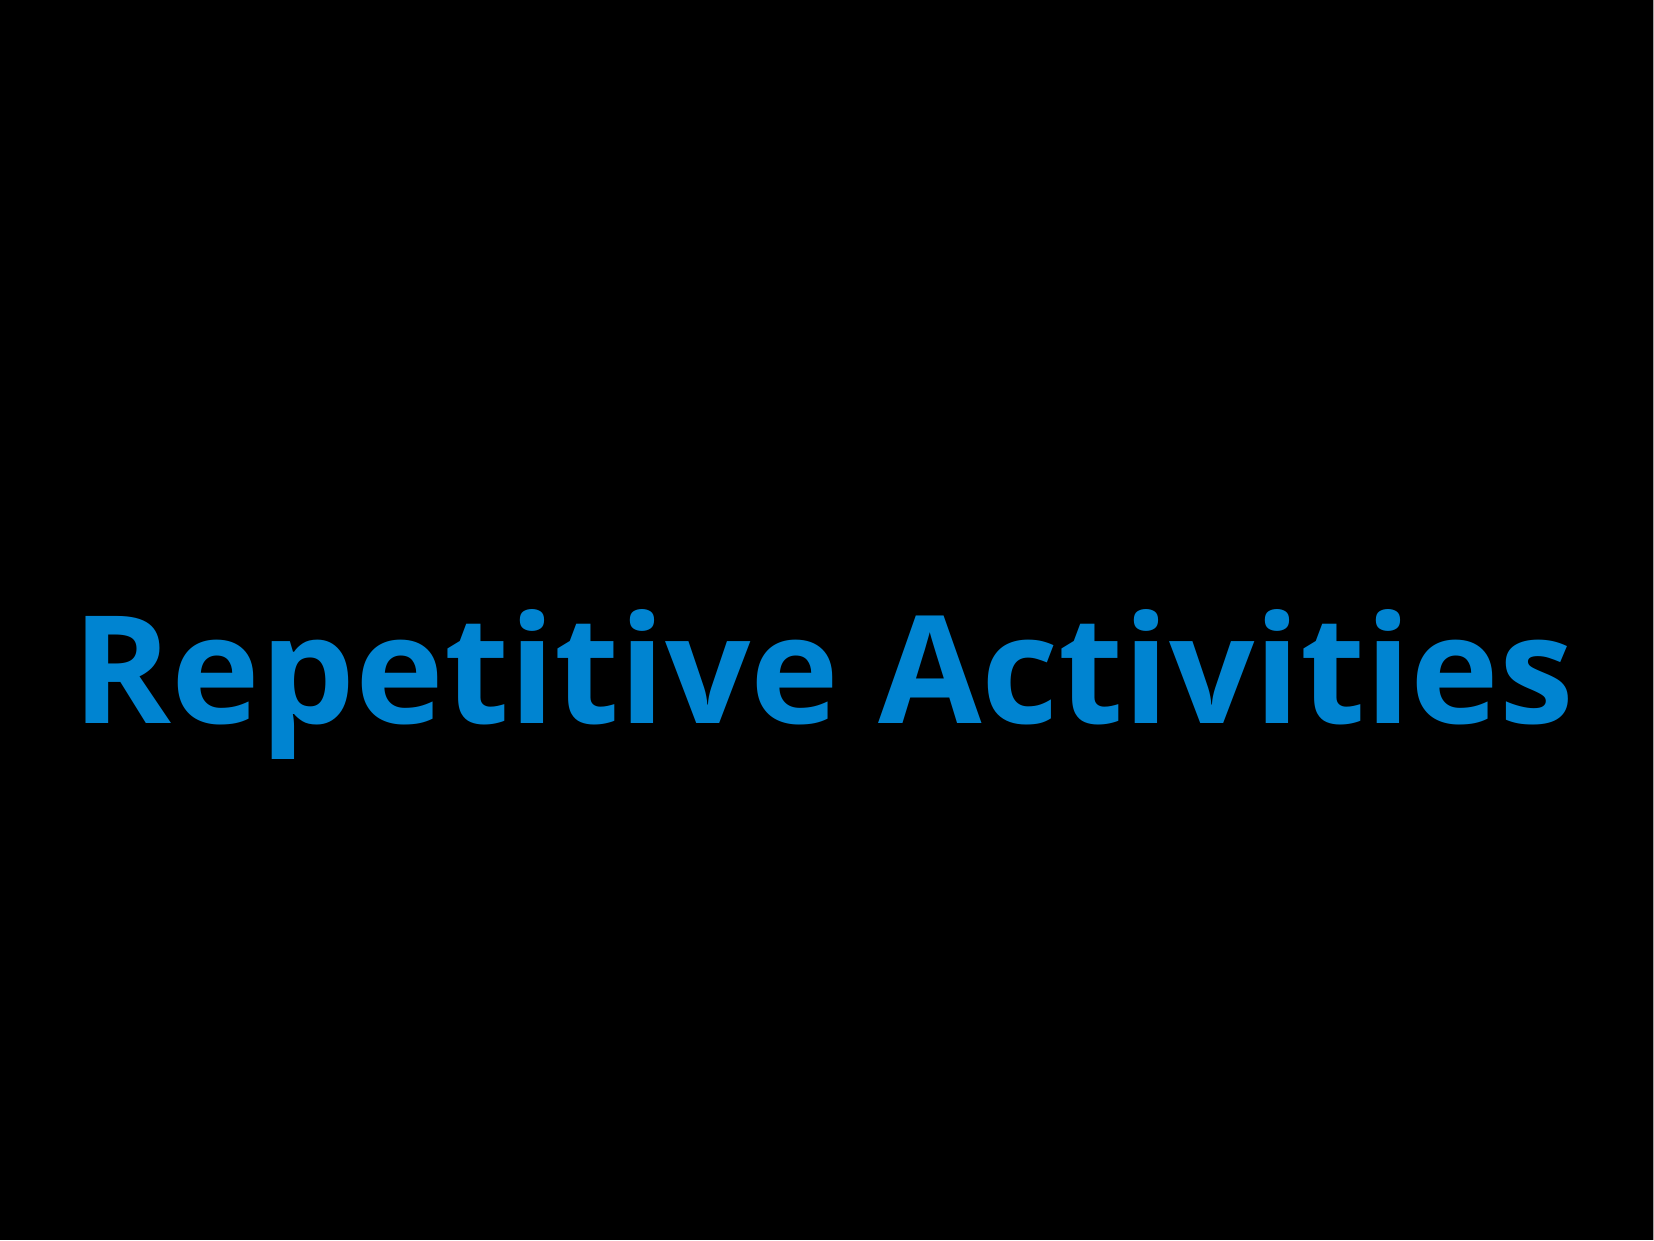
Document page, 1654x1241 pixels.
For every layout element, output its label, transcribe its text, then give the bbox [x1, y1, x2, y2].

title Repetitive Activities [45, 337, 1603, 892]
